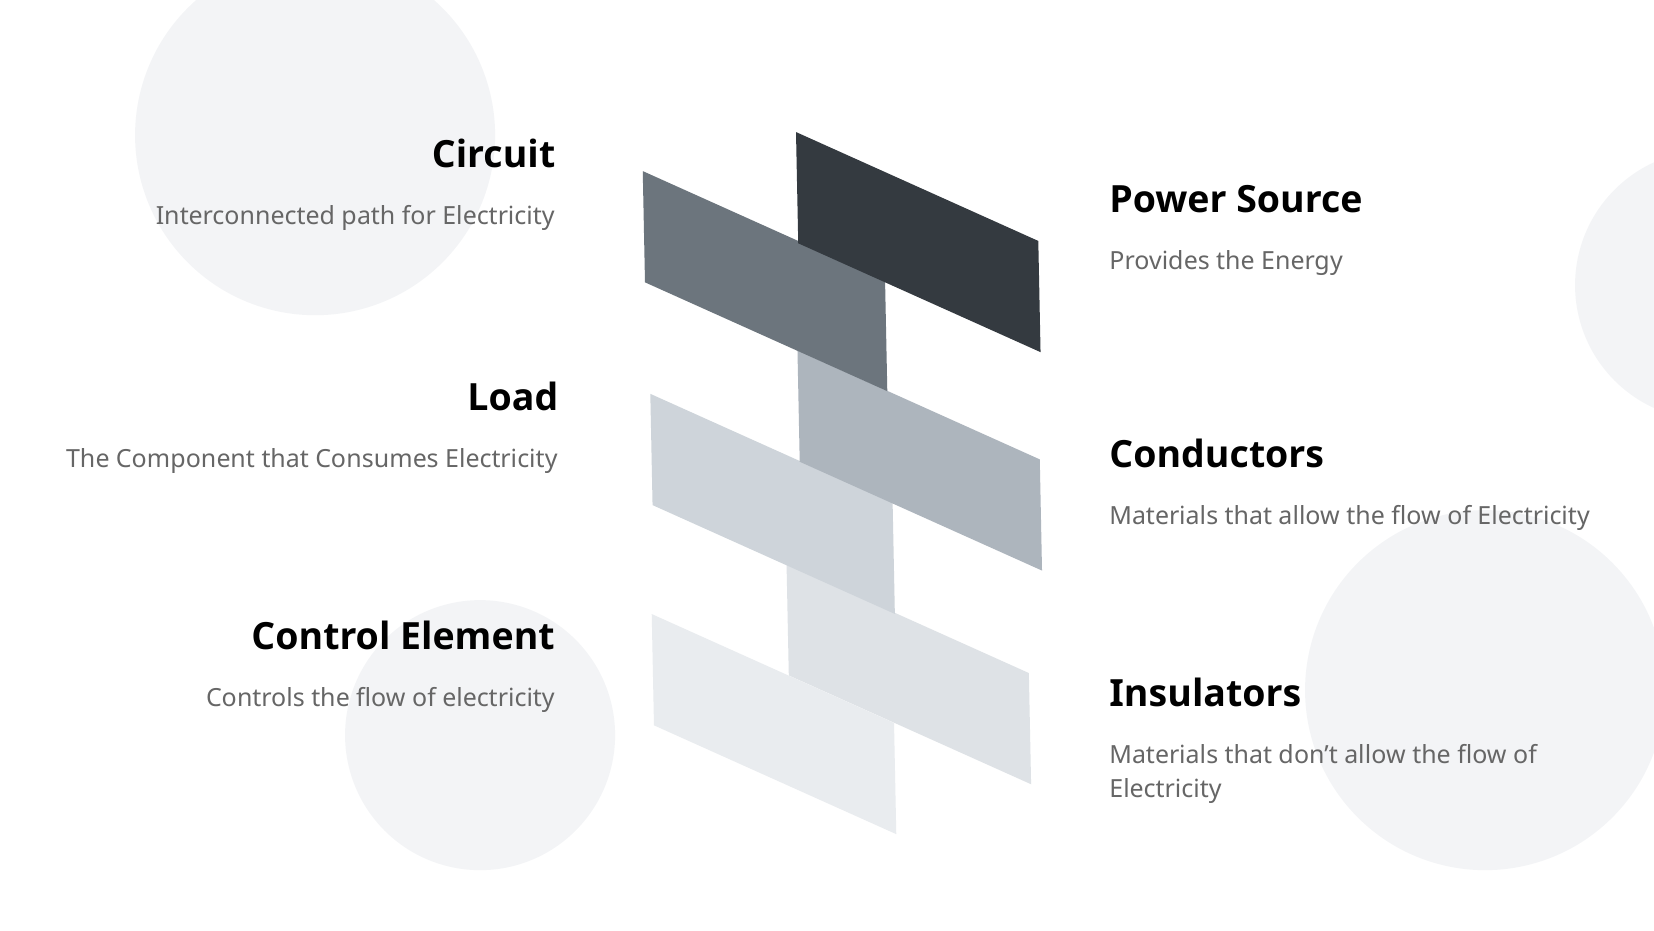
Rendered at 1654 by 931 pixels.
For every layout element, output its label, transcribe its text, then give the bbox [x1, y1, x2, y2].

text_box Conductors [1094, 420, 1425, 481]
text_box Control Element [150, 602, 571, 661]
text_box Interconnected path for Electricity [15, 190, 571, 313]
text_box Insulators [1094, 659, 1425, 726]
text_box Circuit [240, 120, 571, 186]
text_box Materials that allow the flow of Electricity [1094, 490, 1650, 614]
text_box Provides the Energy [1094, 235, 1650, 358]
text_box Power Source [1094, 165, 1425, 231]
text_box Controls the flow of electricity [15, 672, 571, 796]
text_box The Component that Consumes Electricity [18, 432, 574, 608]
text_box Materials that don’t allow the flow of Electricity [1094, 729, 1650, 853]
text_box Load [243, 362, 574, 429]
